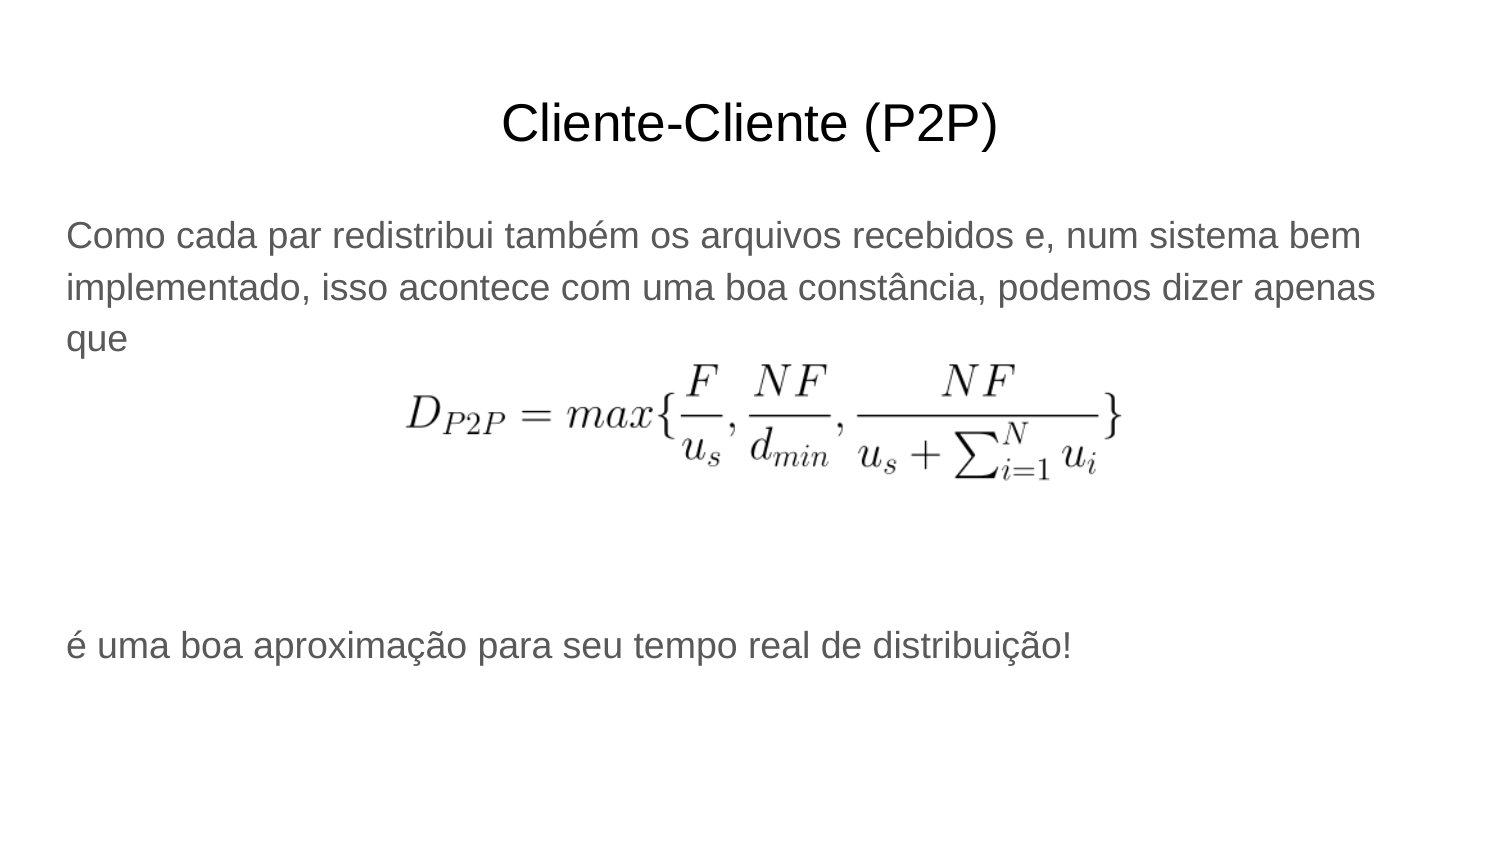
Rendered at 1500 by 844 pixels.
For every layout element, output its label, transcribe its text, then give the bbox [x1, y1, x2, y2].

picture [391, 349, 1138, 495]
list Como cada par redistribui também os arquivos recebidos e, num sistema bem implementado, isso acontece com uma boa constância, podemos dizer apenas que é uma boa aproximação para seu tempo real de distribuição! [51, 189, 1449, 750]
title Cliente-Cliente (P2P) [51, 72, 1449, 167]
